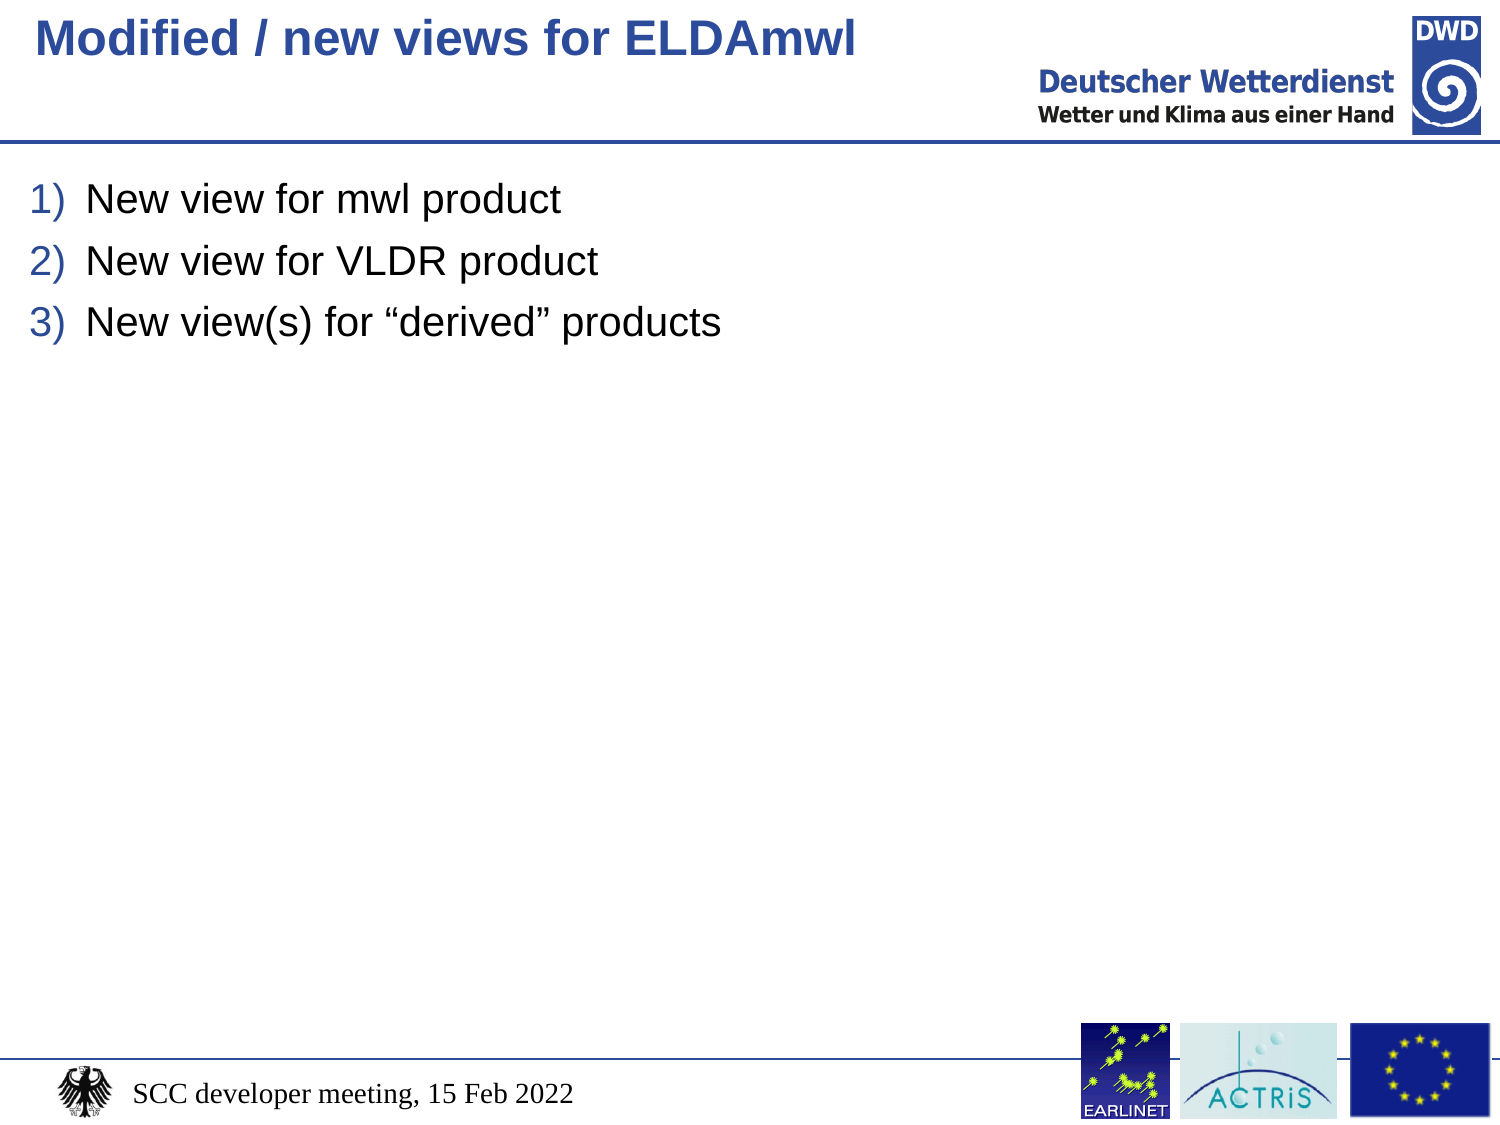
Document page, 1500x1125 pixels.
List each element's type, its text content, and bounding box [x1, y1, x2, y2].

text_box New view for mwl product New view for VLDR product New view(s) for “derived” products [14, 163, 1466, 861]
picture [1350, 1023, 1492, 1119]
picture [1038, 16, 1481, 135]
picture [55, 1064, 114, 1119]
text_box Modified / new views for ELDAmwl [20, 0, 988, 134]
picture [1180, 1023, 1337, 1119]
picture [1081, 1023, 1170, 1119]
